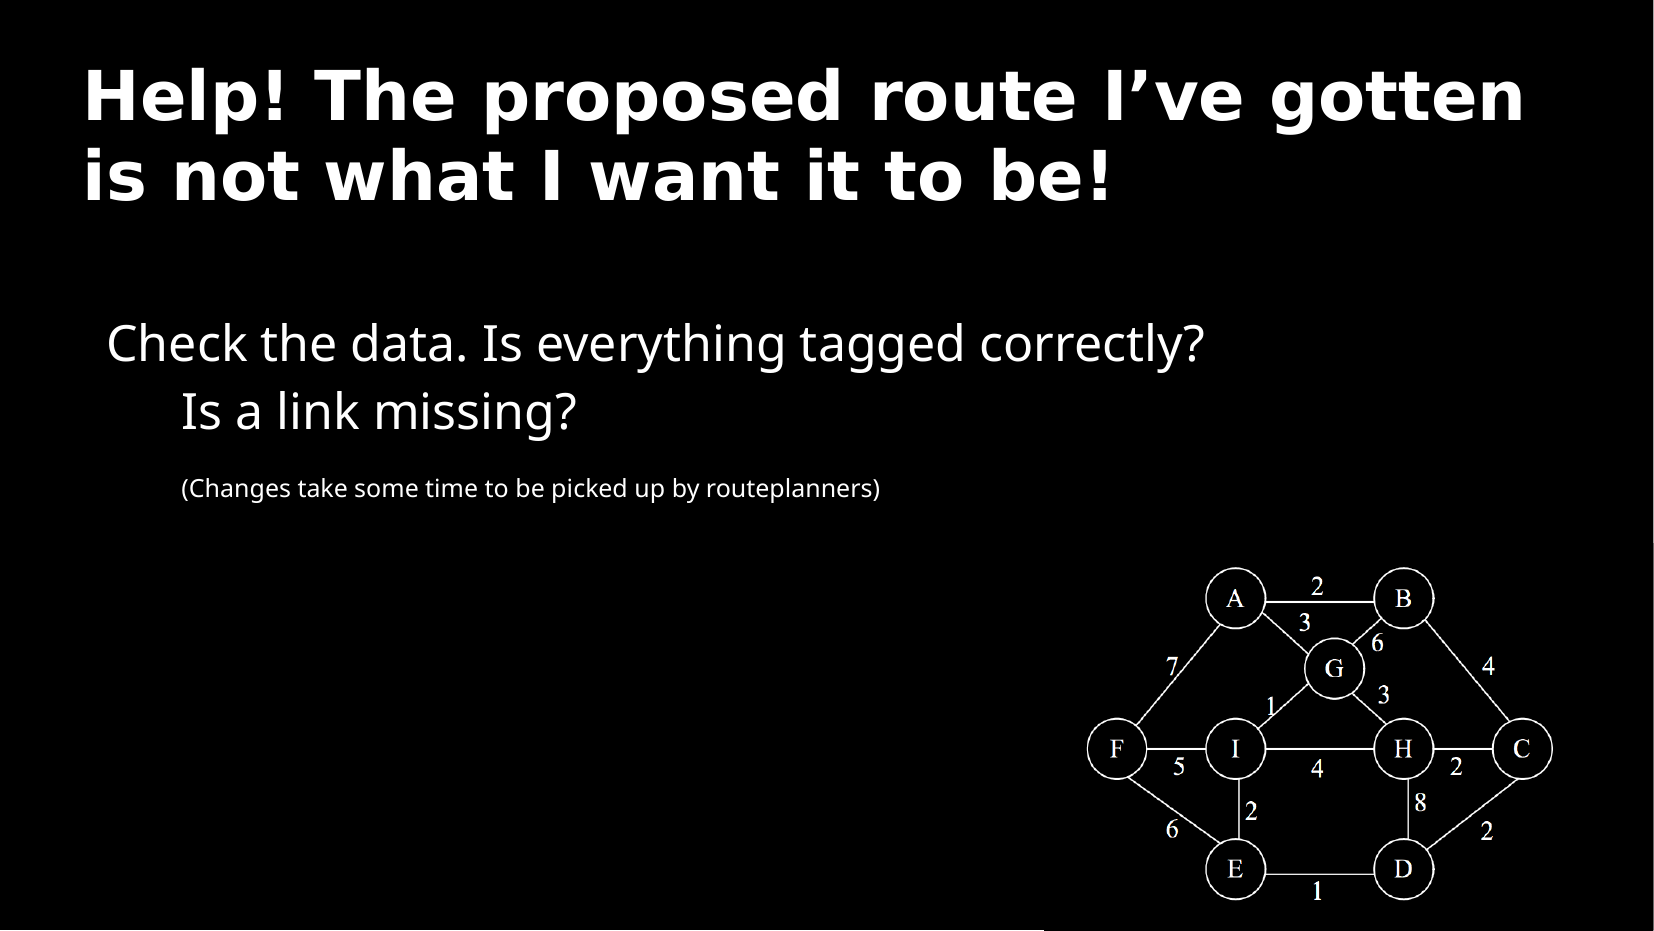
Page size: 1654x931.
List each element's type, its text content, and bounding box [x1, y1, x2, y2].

picture [1044, 543, 1654, 931]
list Check the data. Is everything tagged correctly? Is a link missing? (Changes take some time to be picked up by routeplanners) [35, 217, 1524, 827]
title Help! The proposed route I’ve gotten is not what I want it to be! [82, 56, 1571, 217]
